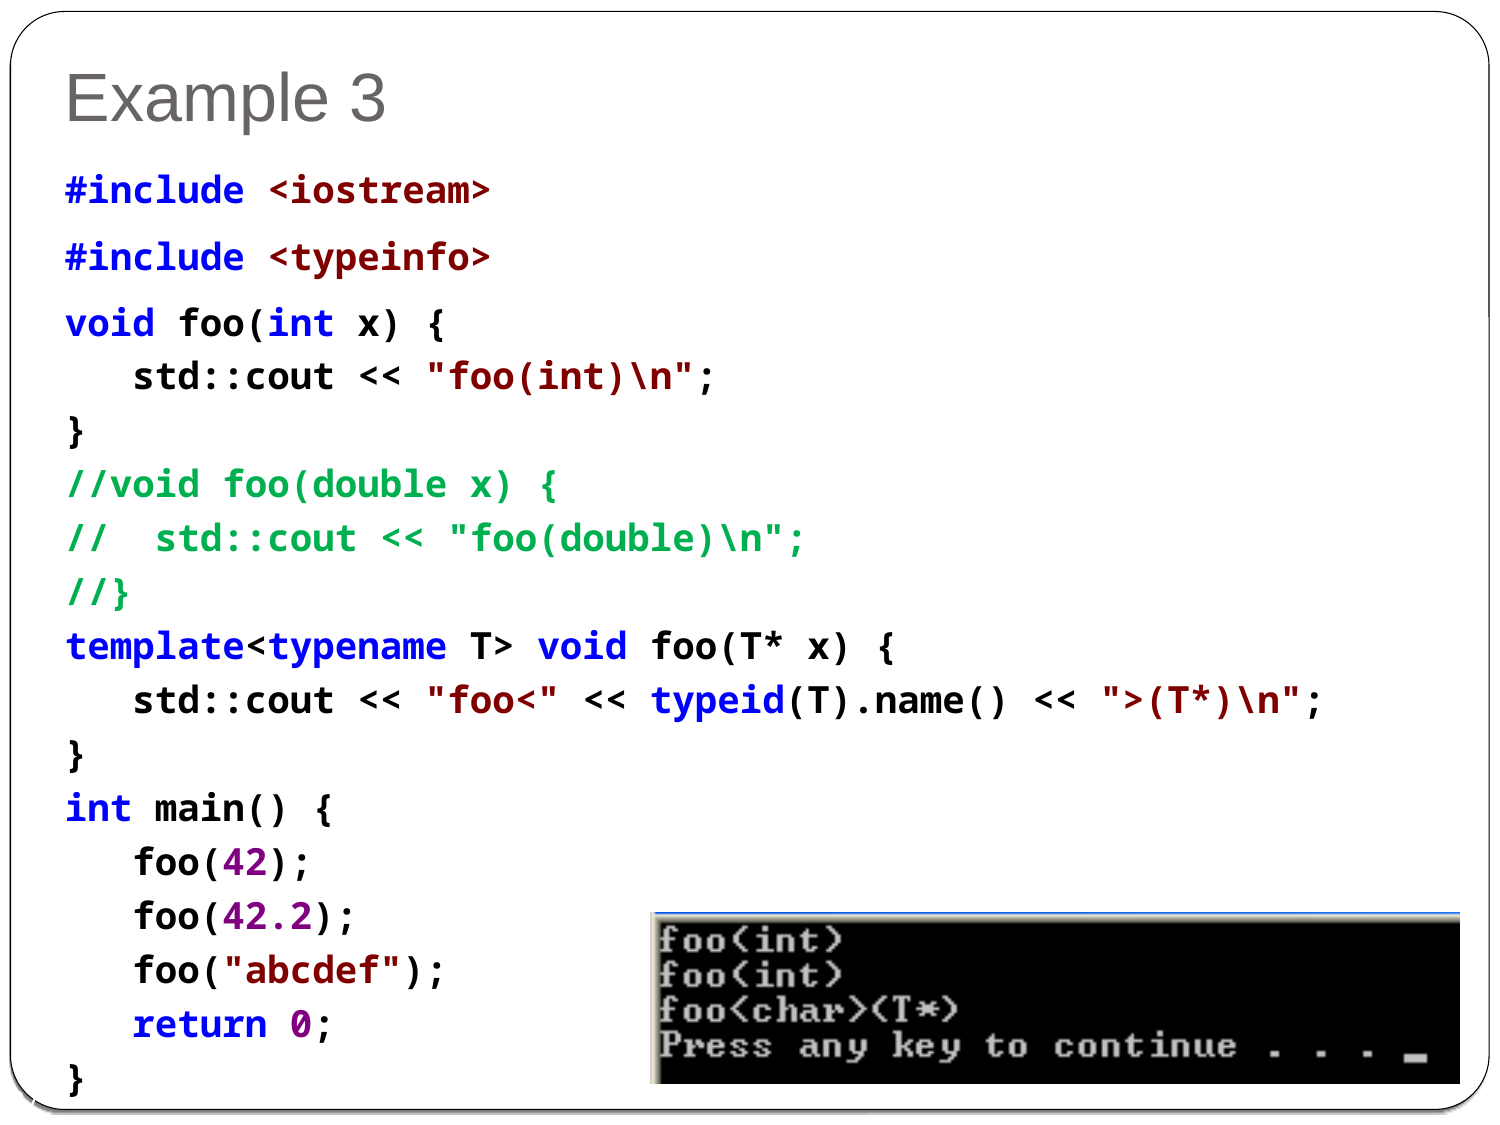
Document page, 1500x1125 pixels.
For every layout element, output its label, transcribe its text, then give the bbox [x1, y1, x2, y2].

slide_number <number> [0, 1074, 50, 1125]
title Example 3 [50, 45, 1450, 149]
picture [650, 912, 1460, 1084]
list #include <iostream> #include <typeinfo> void foo(int x) { std::cout << "foo(int)\n"; } //void foo(double x) { // std::cout << "foo(double)\n"; //} template<typename T> void foo(T* x) { std::cout << "foo<" << typeid(T).name() << ">(T*)\n"; } int main() { foo(42); foo(42.2); foo("abcdef"); return 0; } [50, 149, 1450, 1088]
